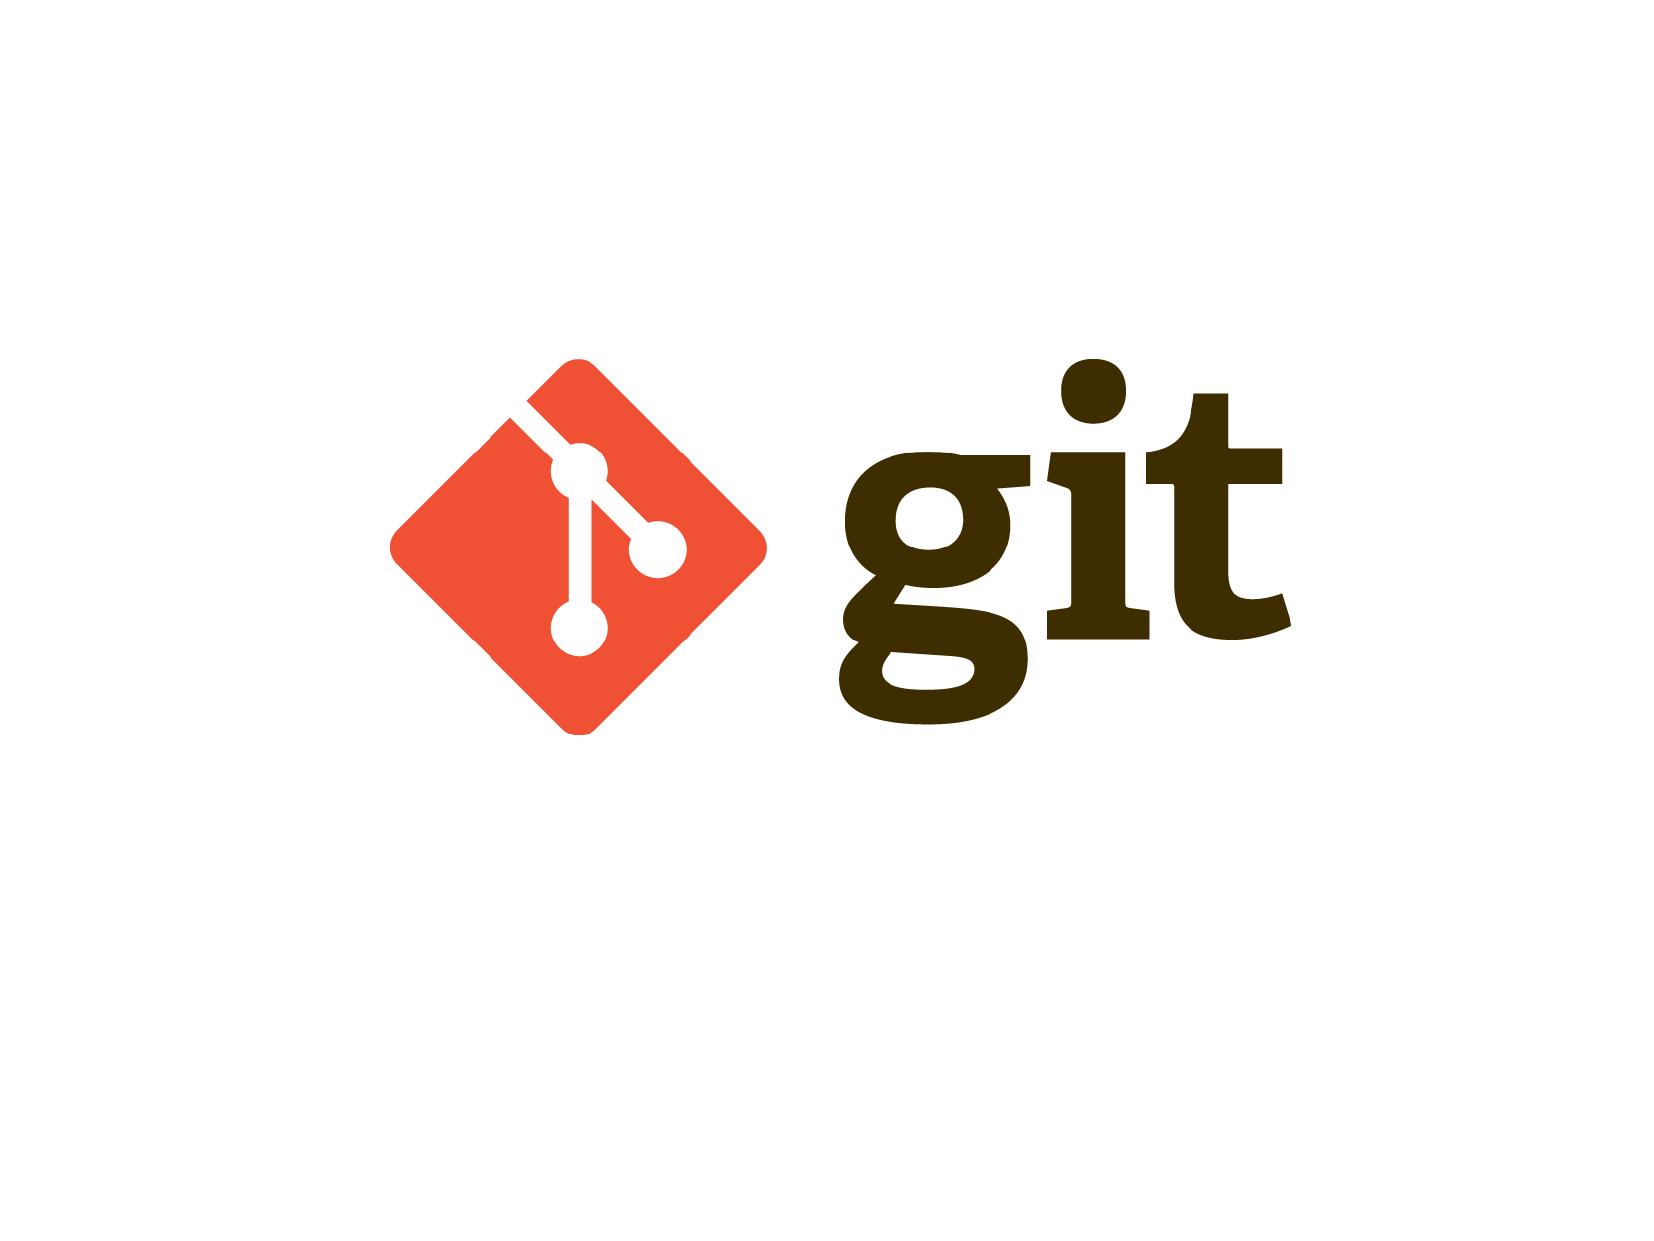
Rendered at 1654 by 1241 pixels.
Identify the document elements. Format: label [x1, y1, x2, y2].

picture [390, 359, 1291, 736]
